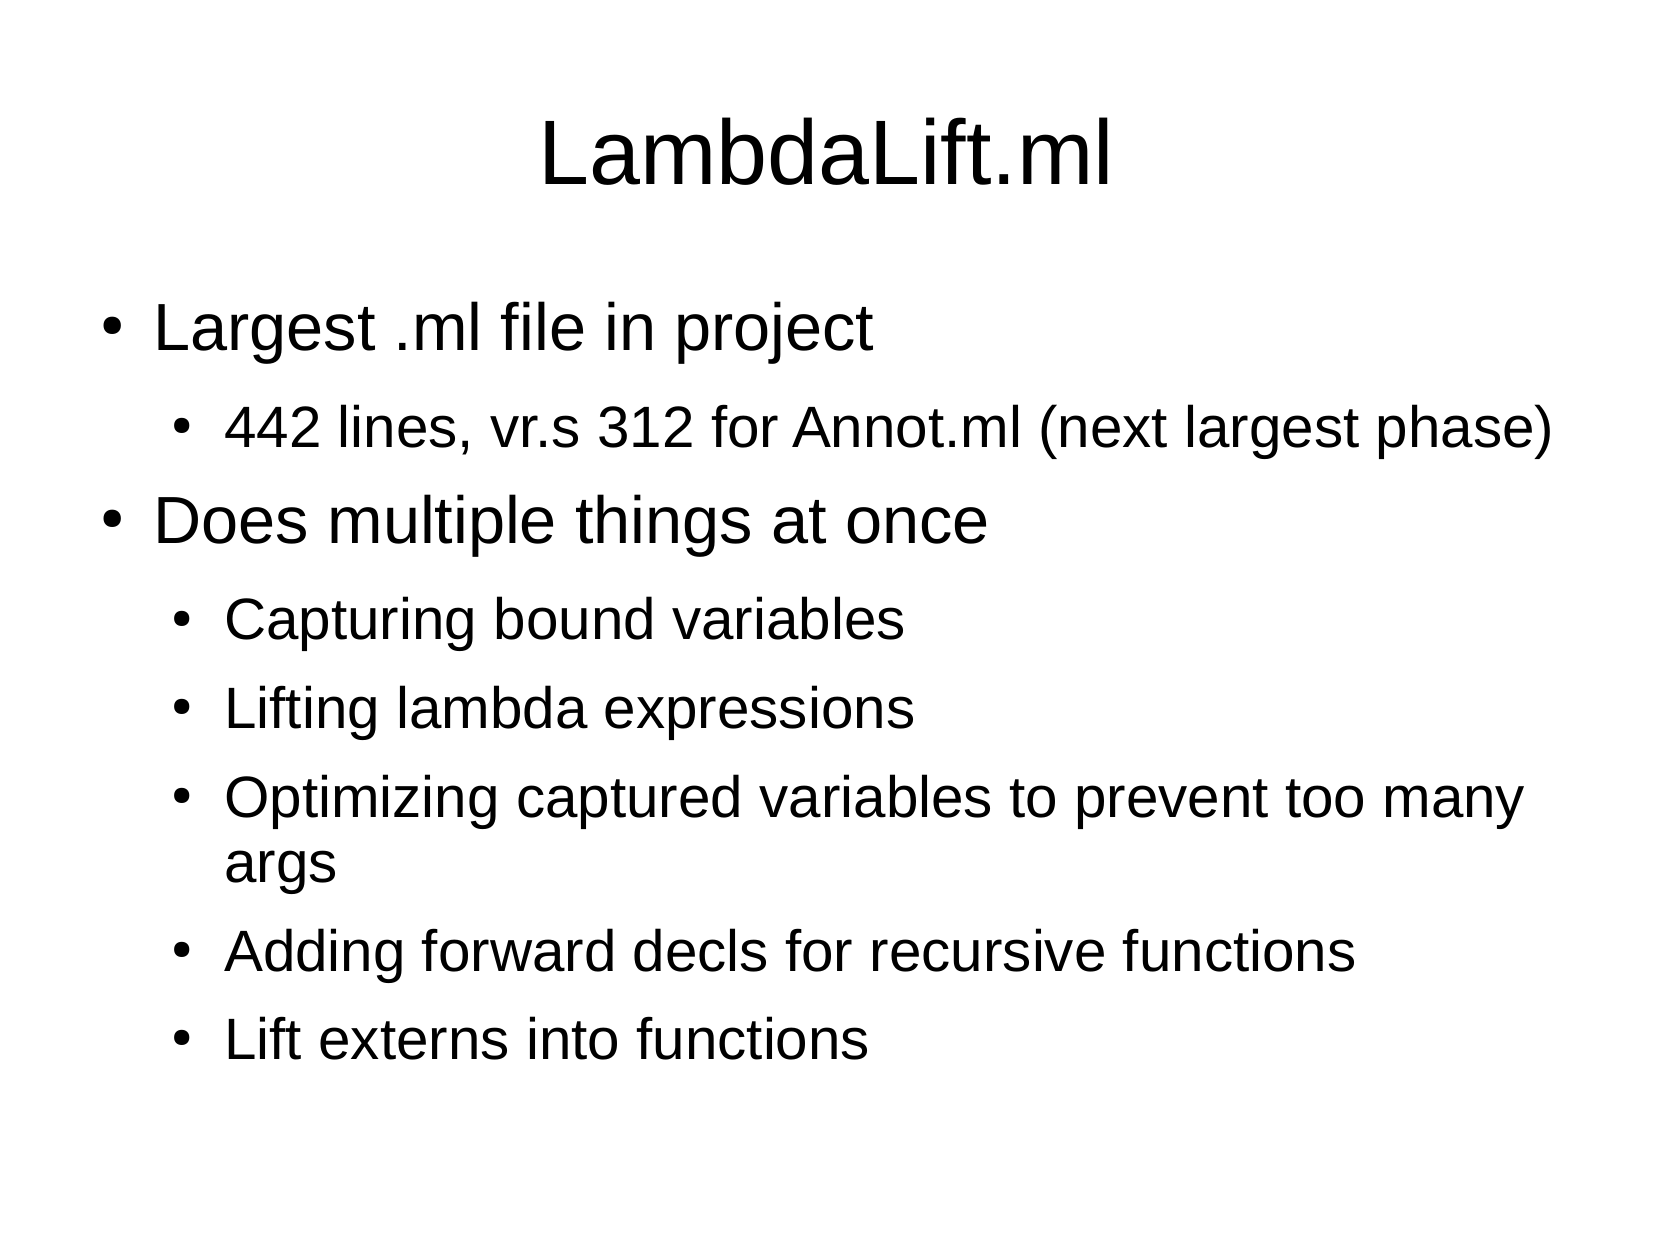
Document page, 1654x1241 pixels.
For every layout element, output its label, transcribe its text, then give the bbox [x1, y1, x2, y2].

list Largest .ml file in project 442 lines, vr.s 312 for Annot.ml (next largest phase) Does multiple things at once Capturing bound variables Lifting lambda expressions Optimizing captured variables to prevent too many args Adding forward decls for recursive functions Lift externs into functions [82, 290, 1571, 1109]
title LambdaLift.ml [82, 49, 1571, 257]
